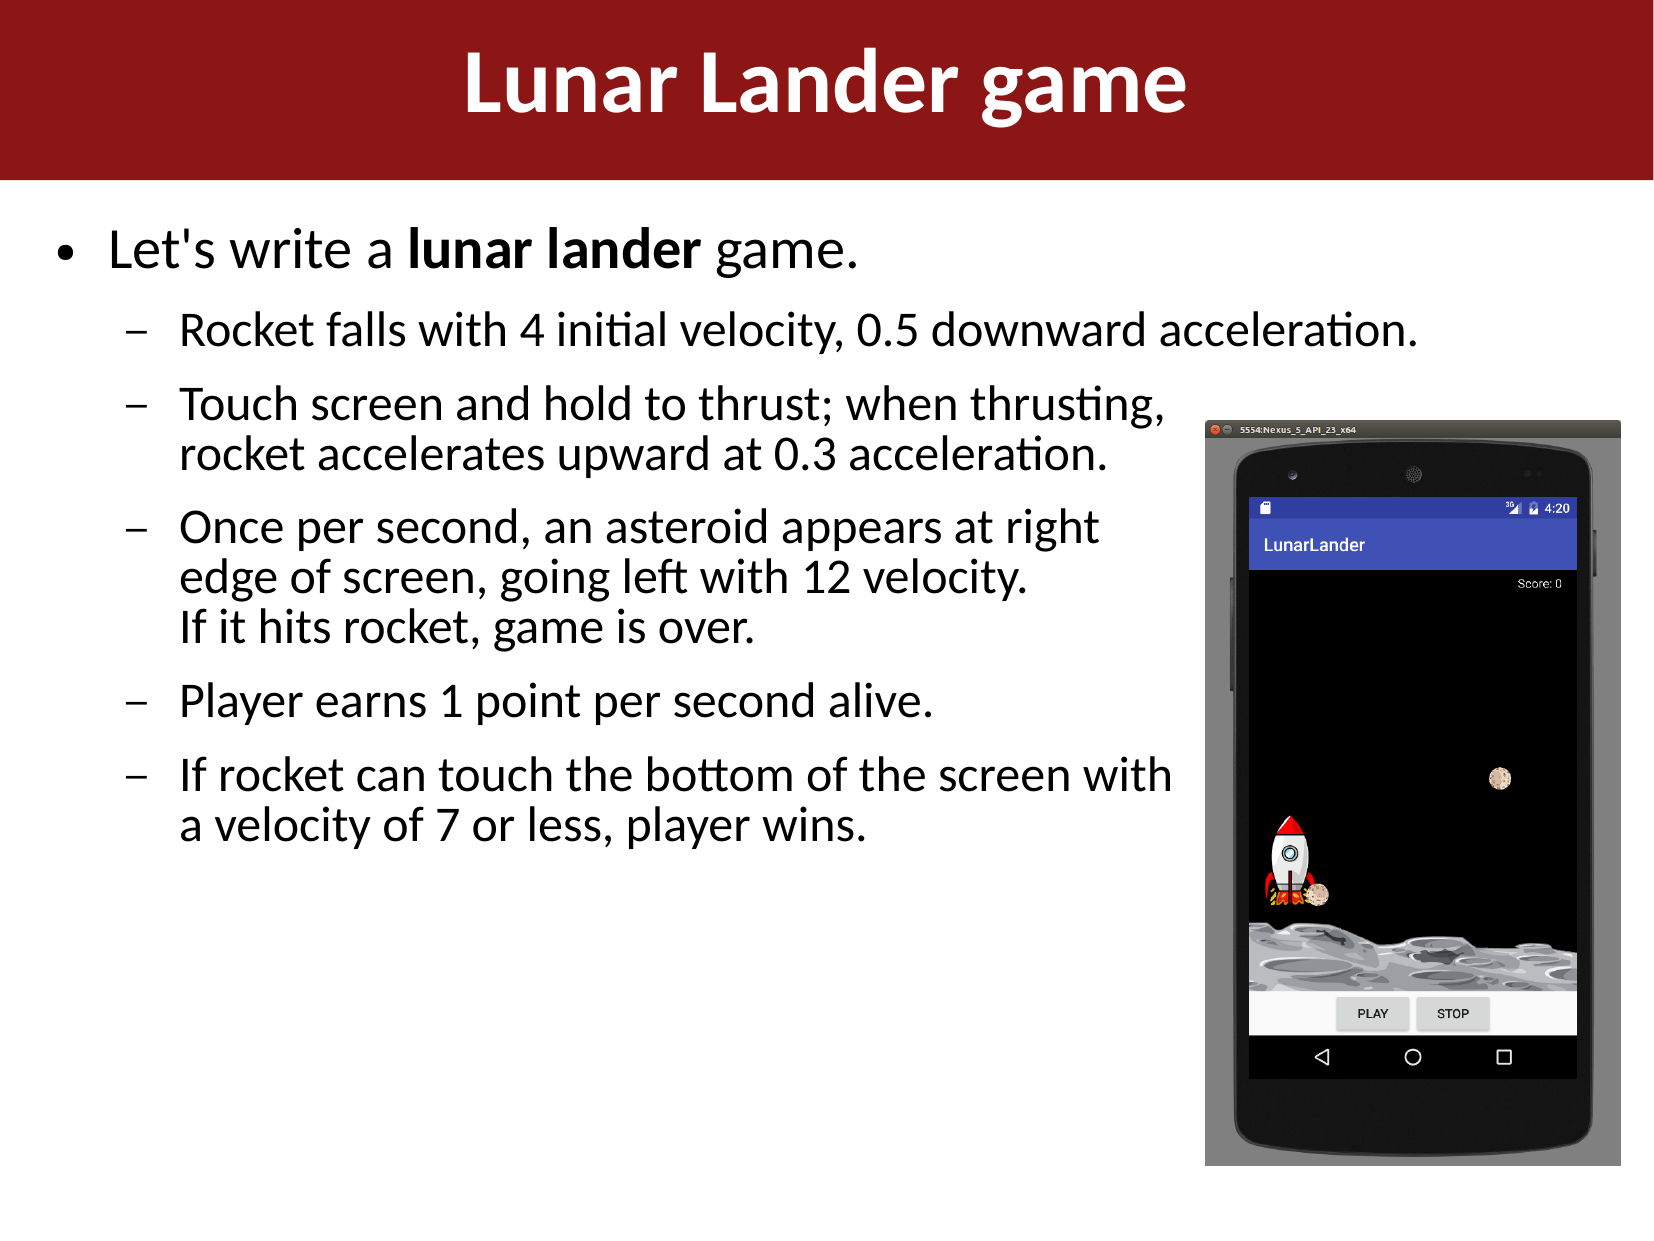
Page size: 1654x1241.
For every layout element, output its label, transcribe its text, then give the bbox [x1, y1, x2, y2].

title Lunar Lander game [0, 0, 1654, 181]
list Let's write a lunar lander game. Rocket falls with 4 initial velocity, 0.5 downward acceleration. Touch screen and hold to thrust; when thrusting, rocket accelerates upward at 0.3 acceleration. Once per second, an asteroid appears at right edge of screen, going left with 12 velocity. If it hits rocket, game is over. Player earns 1 point per second alive. If rocket can touch the bottom of the screen with a velocity of 7 or less, player wins. [37, 225, 1636, 1186]
picture [1205, 420, 1621, 1166]
